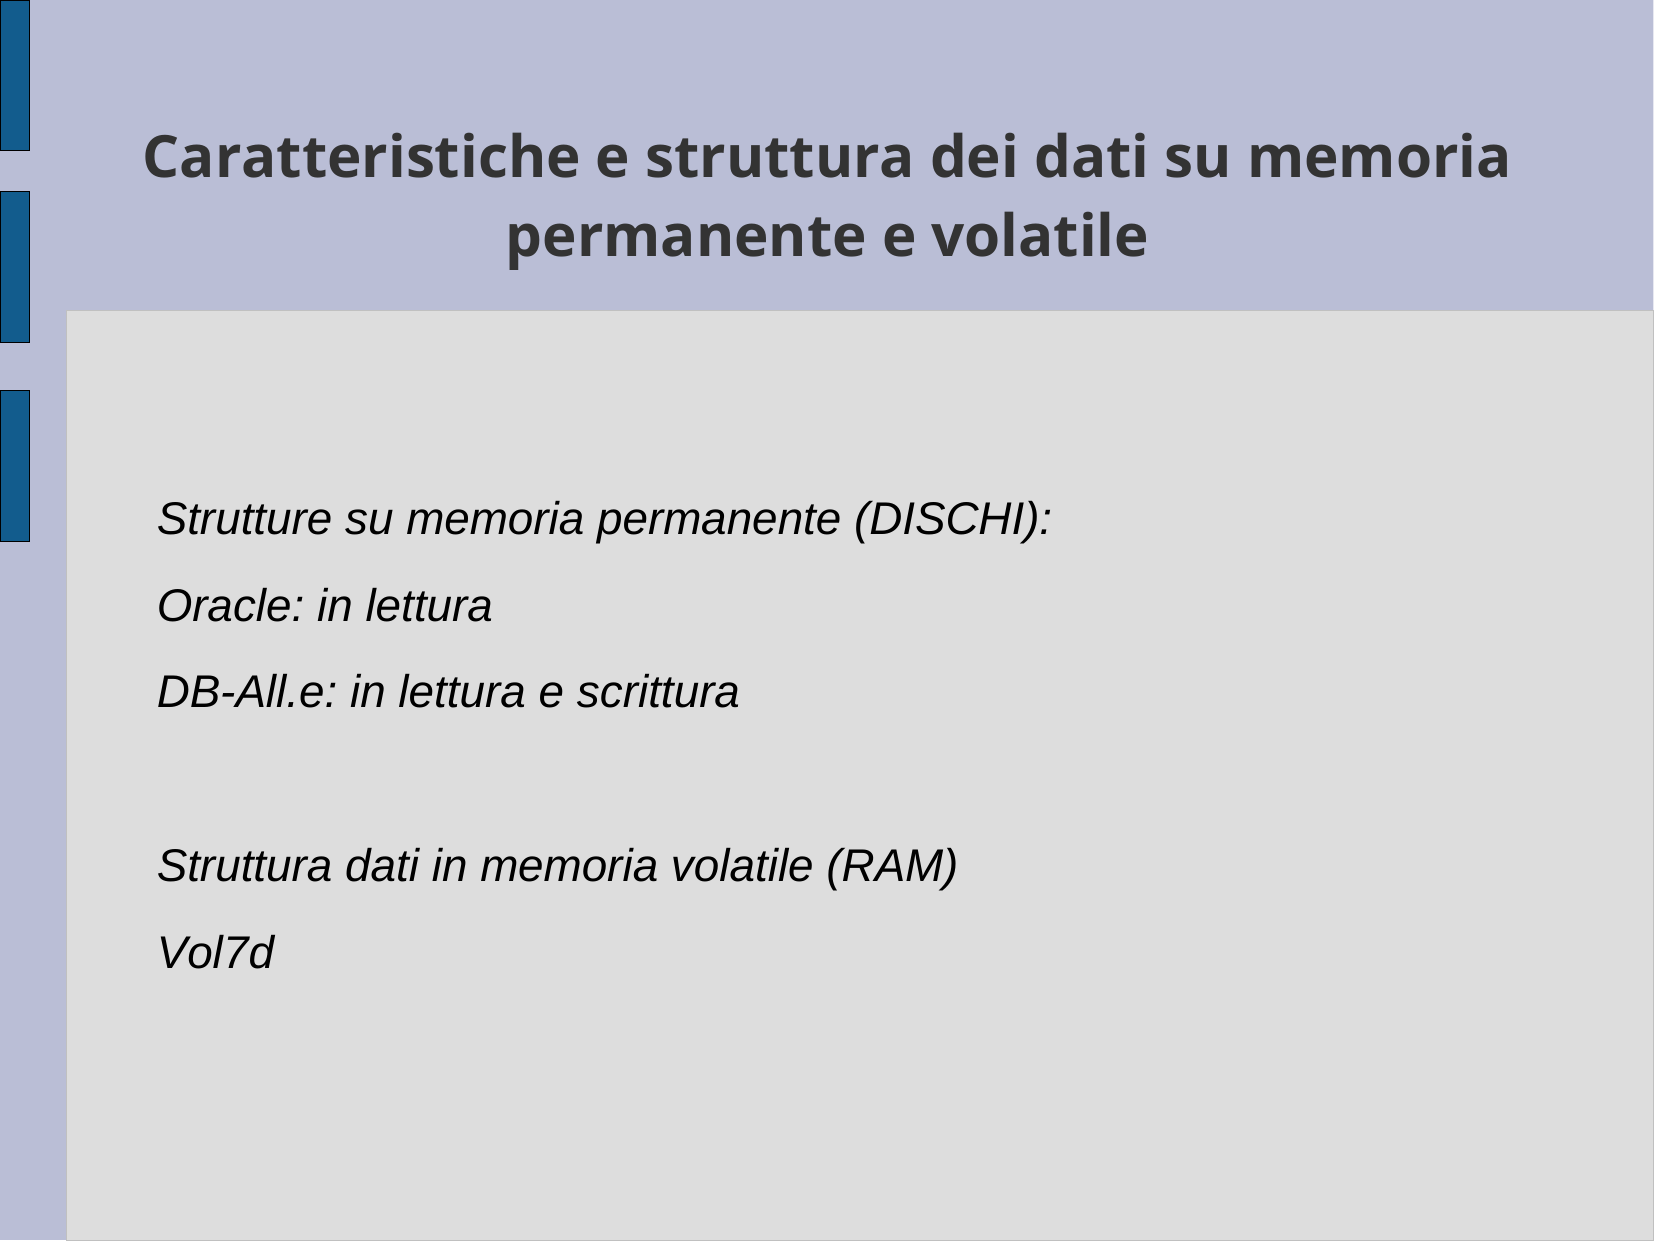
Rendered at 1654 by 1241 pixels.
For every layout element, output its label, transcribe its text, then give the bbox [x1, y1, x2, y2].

subtitle Strutture su memoria permanente (DISCHI): Oracle: in lettura DB-All.e: in lettura e scrittura Struttura dati in memoria volatile (RAM) Vol7d [121, 344, 1534, 1127]
title Caratteristiche e struttura dei dati su memoria permanente e volatile [121, 91, 1534, 299]
